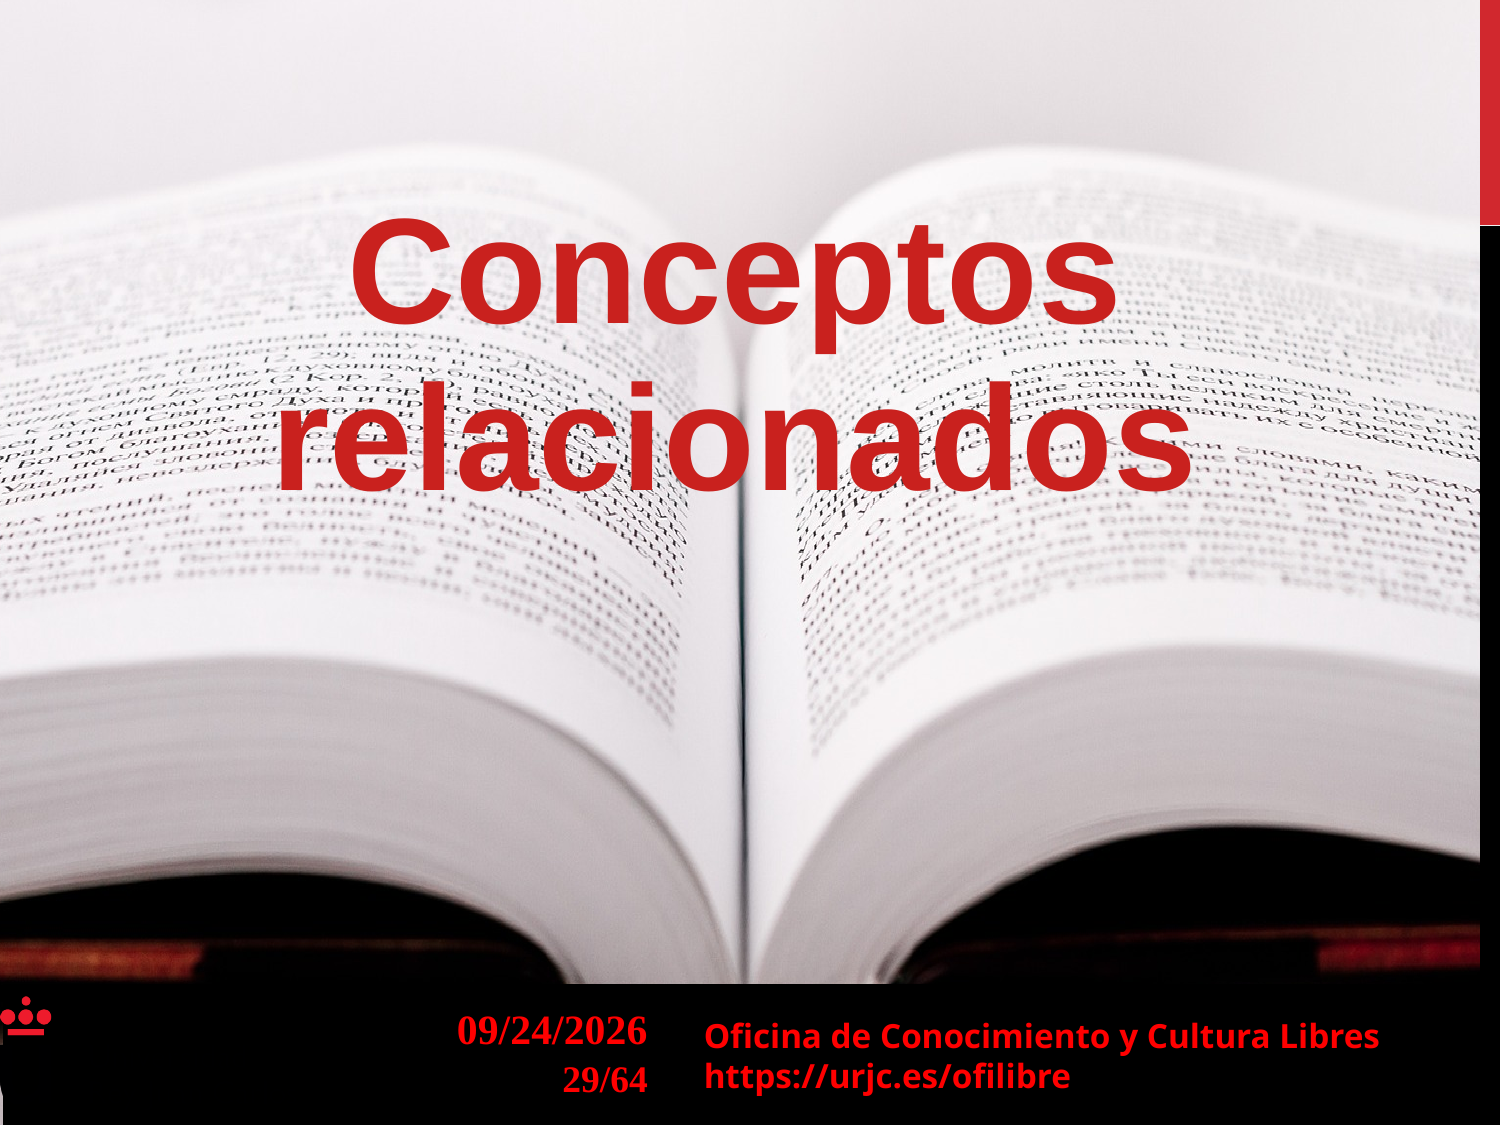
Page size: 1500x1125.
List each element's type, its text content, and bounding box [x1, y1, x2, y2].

picture [0, 0, 1500, 1014]
title [75, 285, 1425, 661]
text_box Conceptos relacionados [120, 179, 1351, 530]
